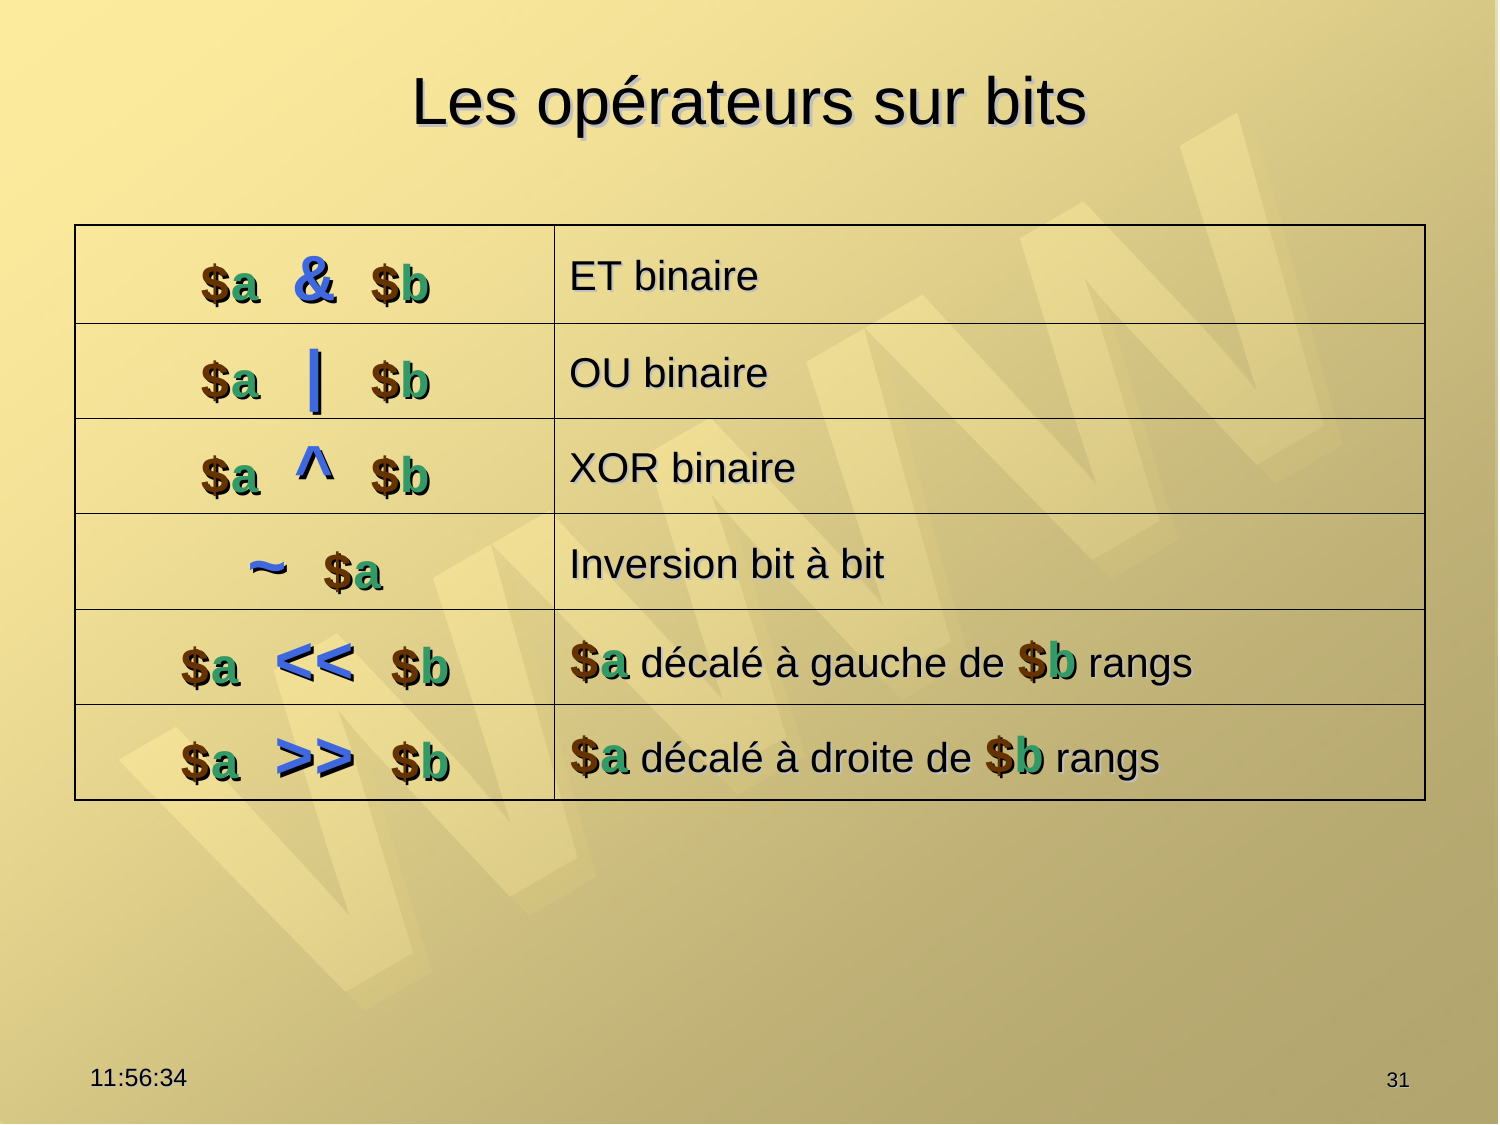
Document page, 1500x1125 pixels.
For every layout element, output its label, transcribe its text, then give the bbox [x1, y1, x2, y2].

table_cell $a ^ $b [76, 419, 554, 513]
title Les opérateurs sur bits [75, 45, 1426, 152]
table_cell $a décalé à gauche de $b rangs [555, 610, 1424, 704]
text_box 18:45:30 [74, 1058, 426, 1100]
table_header $a & $b [76, 226, 554, 323]
table_cell $a << $b [76, 610, 554, 704]
table_cell $a >> $b [76, 705, 554, 799]
text_box <numéro> [1074, 1058, 1426, 1100]
table_cell $a décalé à droite de $b rangs [555, 705, 1424, 799]
table_cell $a | $b [76, 324, 554, 418]
table_cell XOR binaire [555, 419, 1424, 513]
table_header ET binaire [555, 226, 1424, 323]
table_cell Inversion bit à bit [555, 514, 1424, 609]
table_cell OU binaire [555, 324, 1424, 418]
table_cell ~ $a [76, 514, 554, 609]
